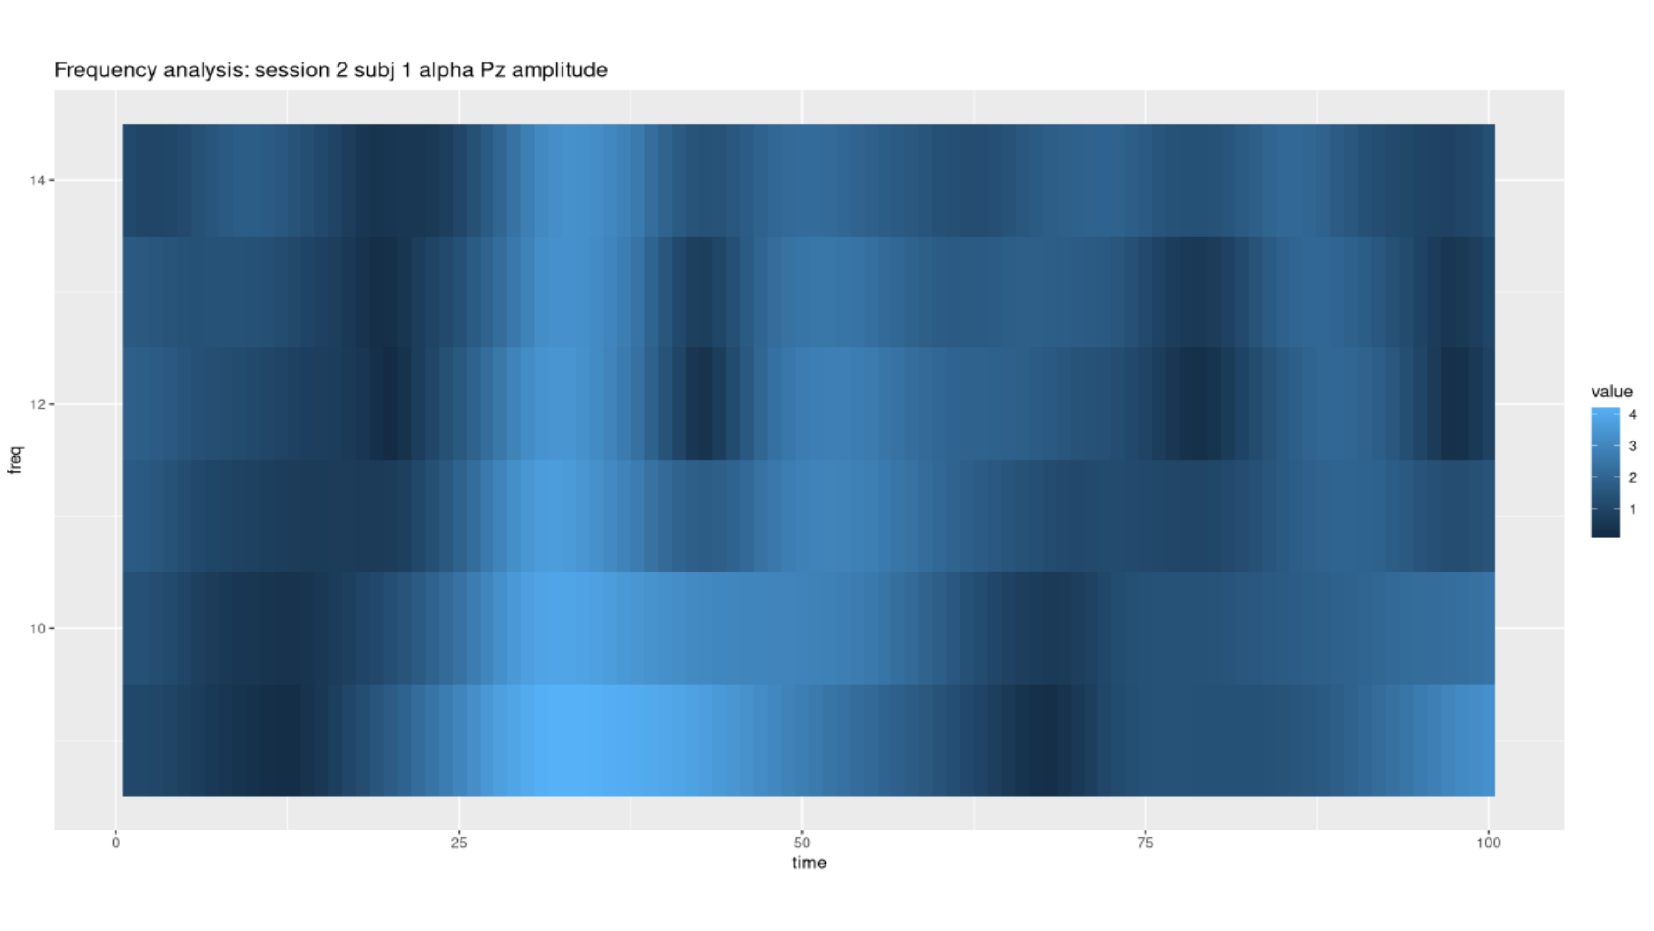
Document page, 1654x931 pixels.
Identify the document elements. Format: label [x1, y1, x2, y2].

picture [0, 47, 1654, 871]
